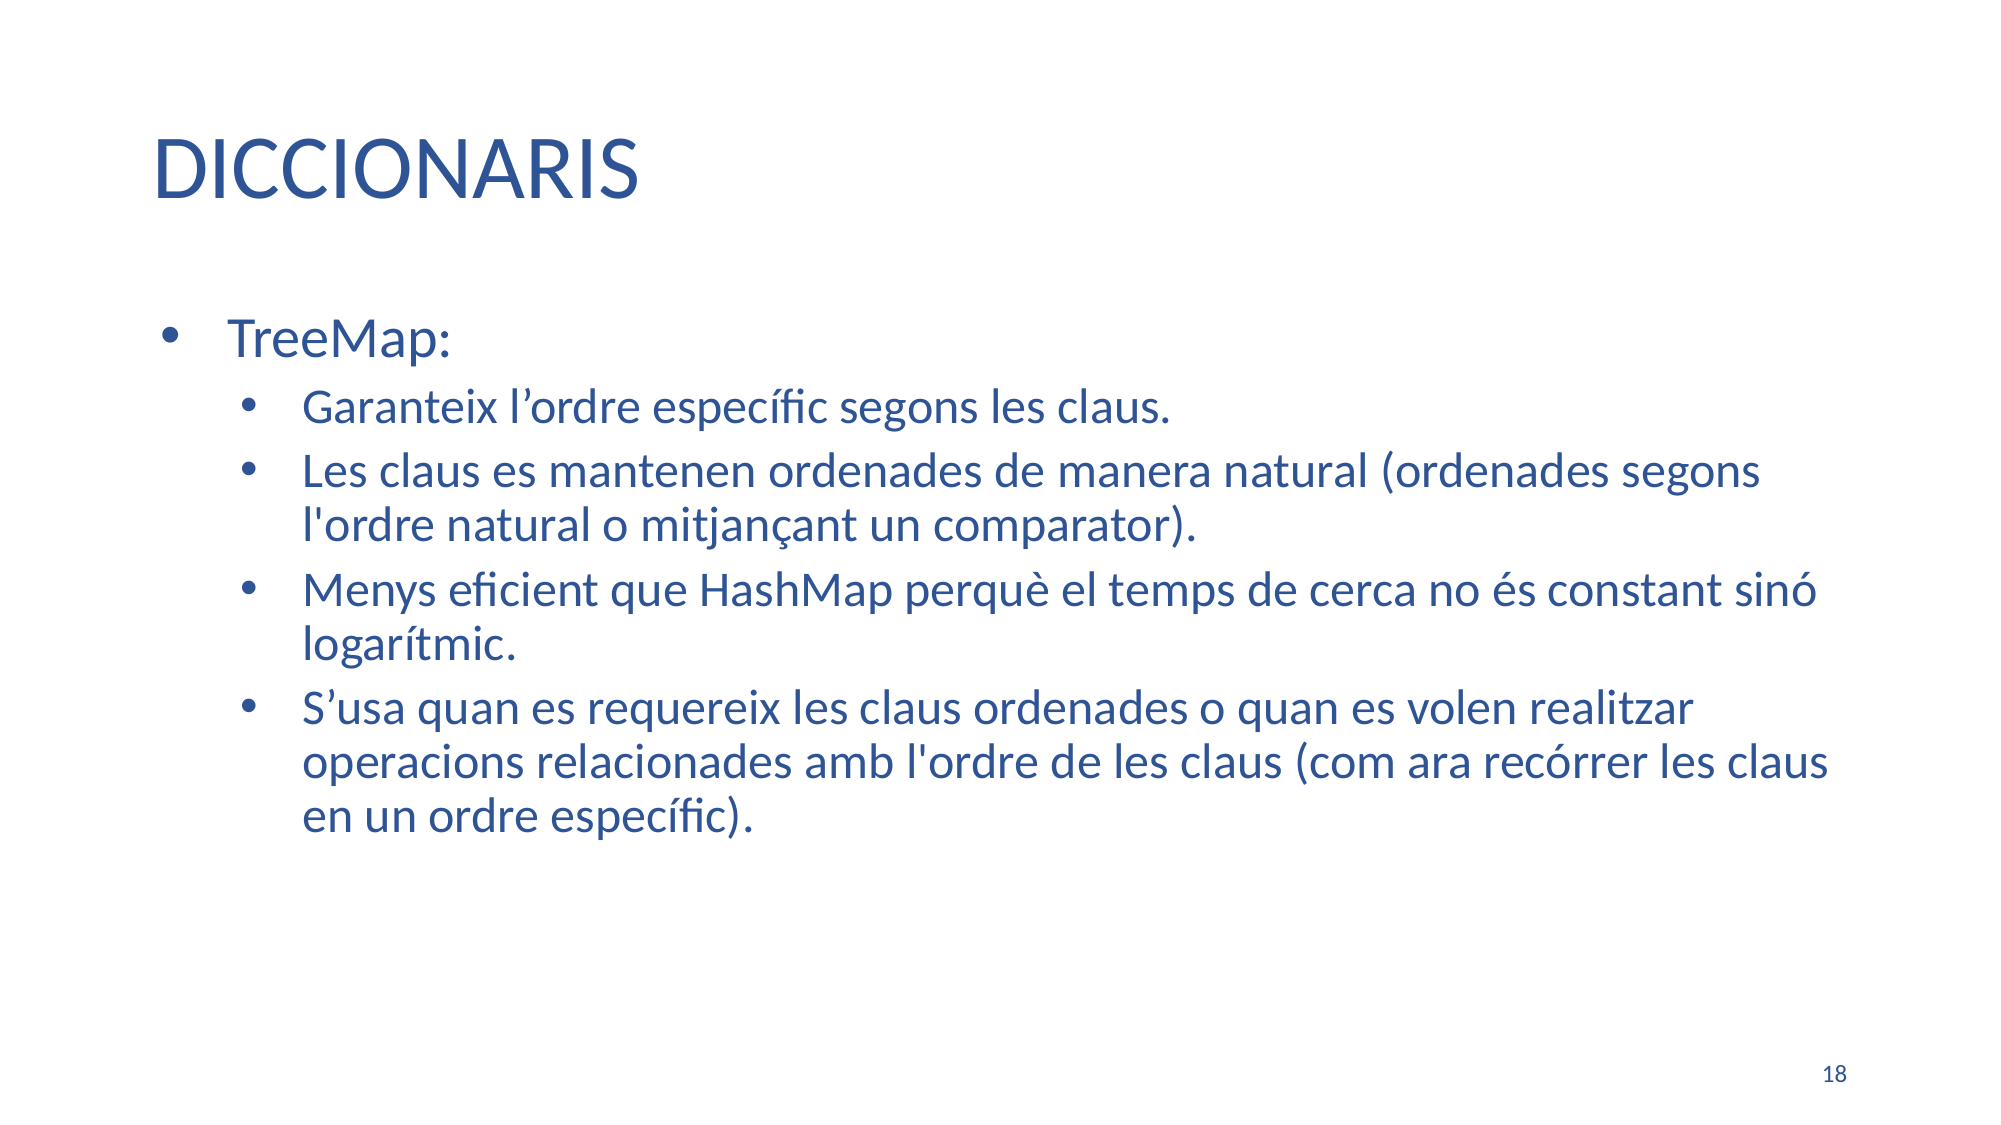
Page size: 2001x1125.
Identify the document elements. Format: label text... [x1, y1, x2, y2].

slide_number <number> [1412, 1042, 1863, 1103]
title DICCIONARIS [137, 59, 1863, 278]
list TreeMap: Garanteix l’ordre específic segons les claus. Les claus es mantenen ordenades de manera natural (ordenades segons l'ordre natural o mitjançant un comparator). Menys eficient que HashMap perquè el temps de cerca no és constant sinó logarítmic. S’usa quan es requereix les claus ordenades o quan es volen realitzar operacions relacionades amb l'ordre de les claus (com ara recórrer les claus en un ordre específic). [137, 299, 1863, 1014]
